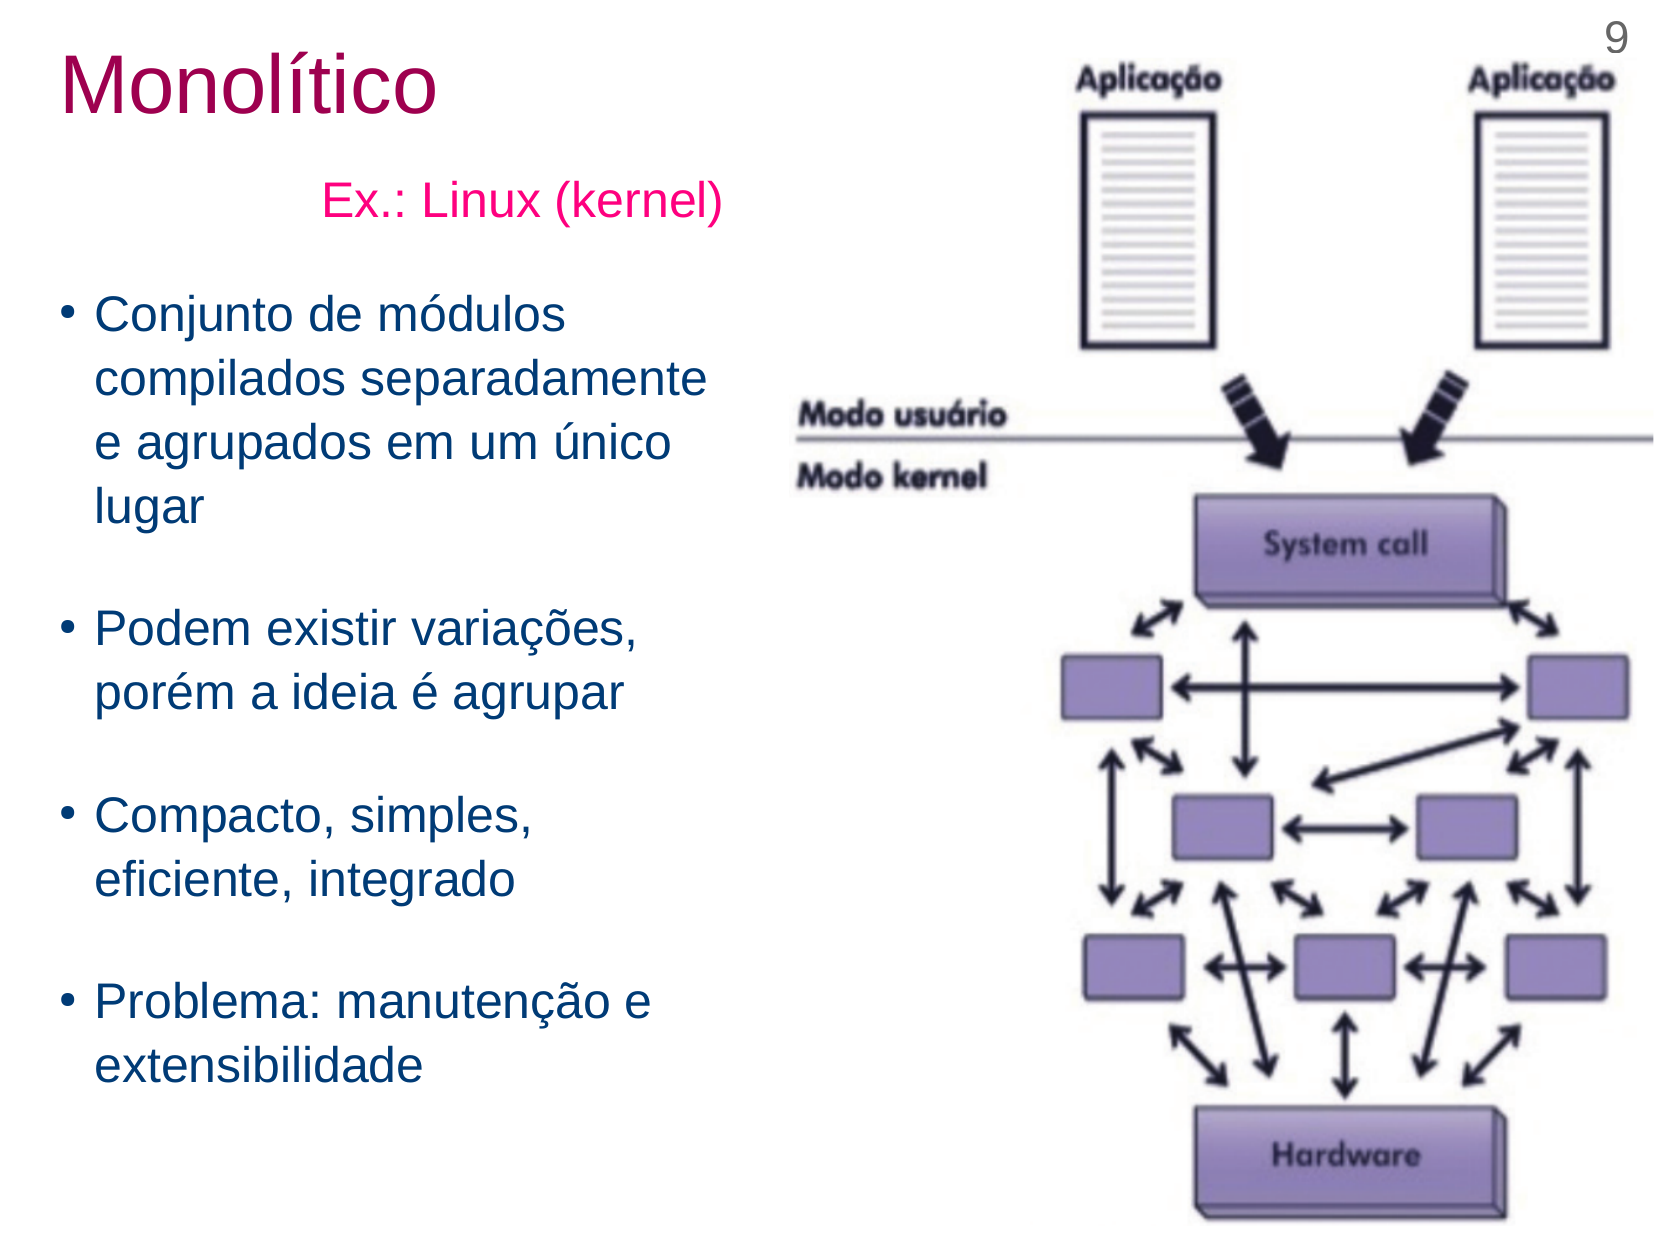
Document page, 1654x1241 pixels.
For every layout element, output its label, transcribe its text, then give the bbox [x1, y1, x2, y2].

text_box Ex.: Linux (kernel) [307, 165, 815, 260]
list Conjunto de módulos compilados separadamente e agrupados em um único lugar Podem existir variações, porém a ideia é agrupar Compacto, simples, eficiente, integrado Problema: manutenção e extensibilidade [59, 277, 727, 1211]
picture [789, 53, 1654, 1235]
title Monolítico [59, 29, 1595, 148]
